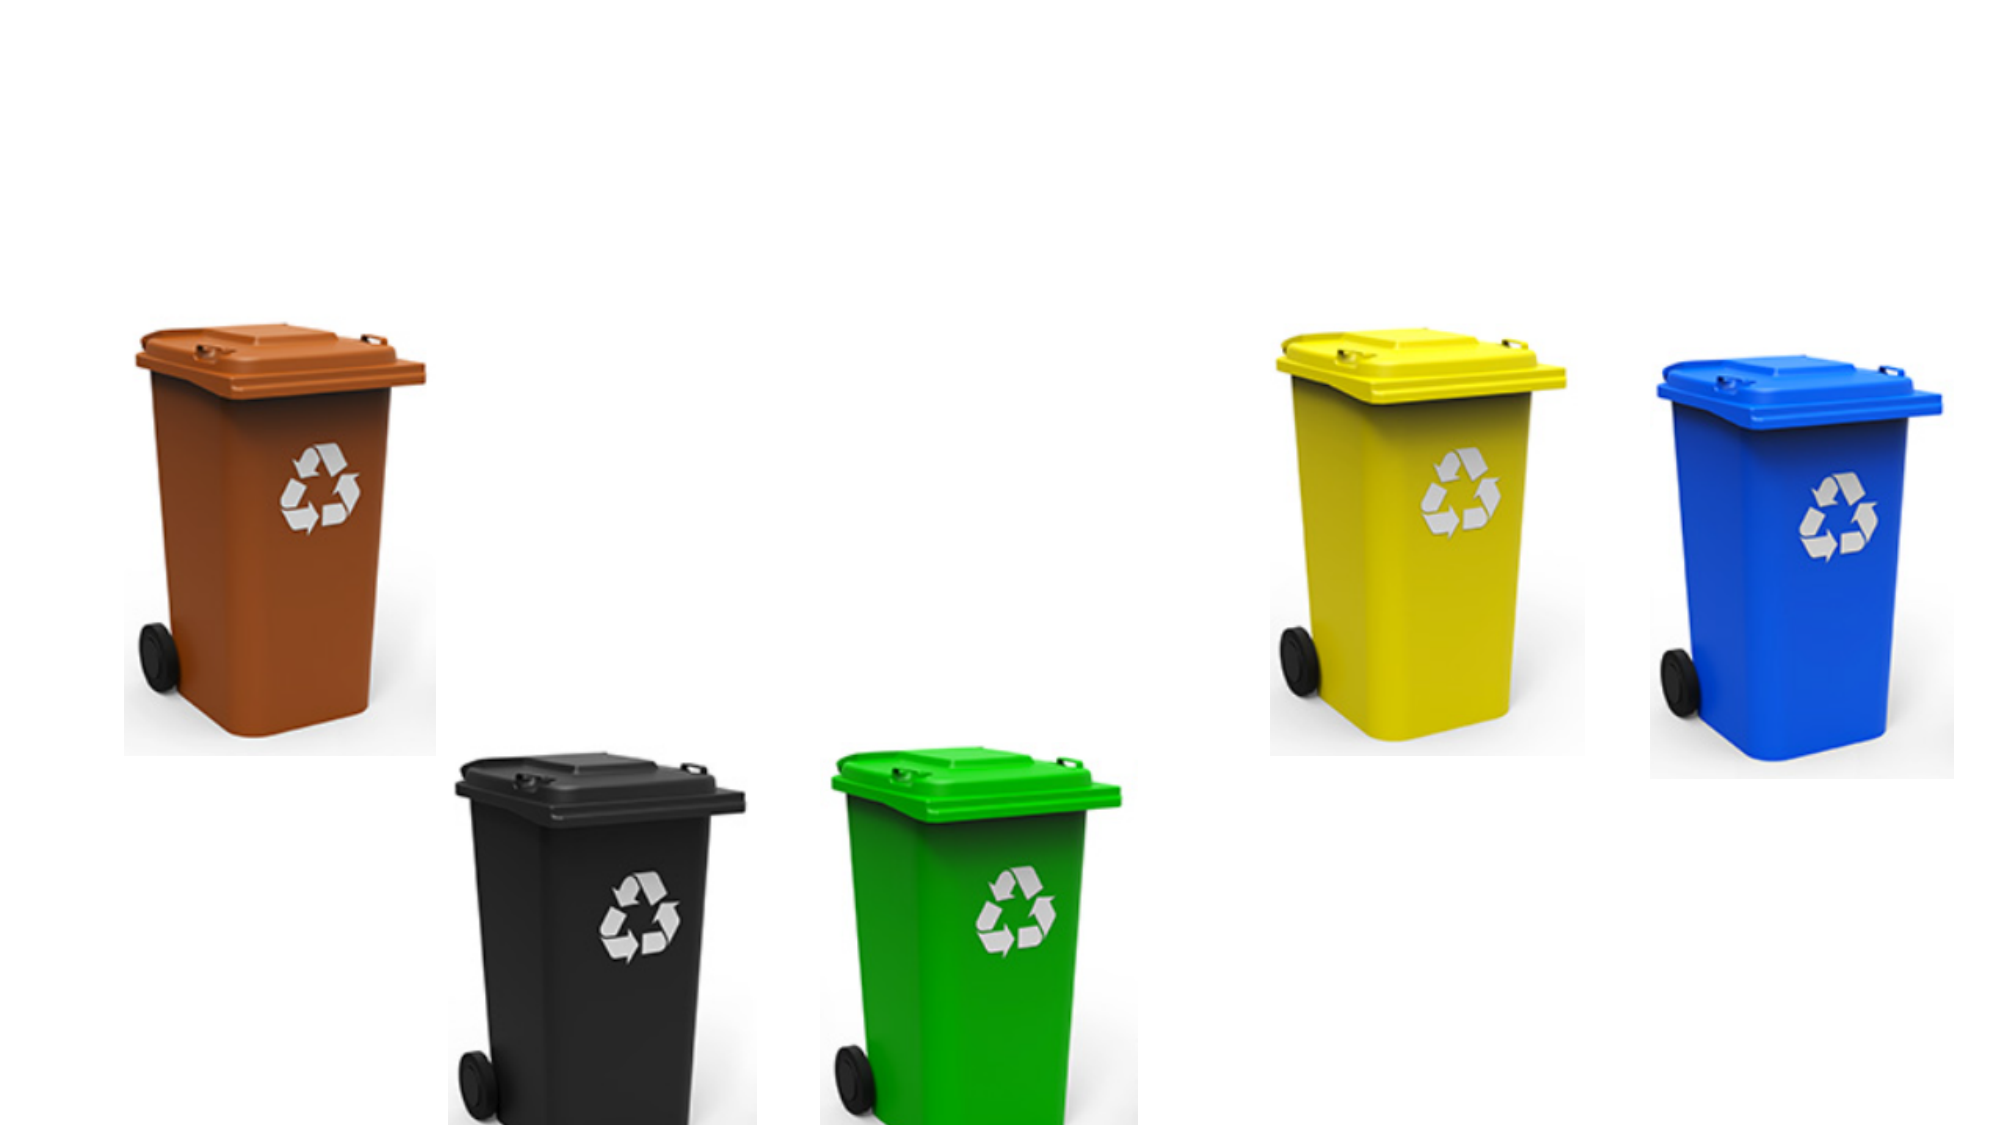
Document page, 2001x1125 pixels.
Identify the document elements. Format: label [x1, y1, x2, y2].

picture [448, 741, 757, 1125]
picture [124, 310, 436, 756]
picture [1270, 316, 1585, 756]
picture [820, 741, 1138, 1125]
picture [1650, 346, 1954, 779]
